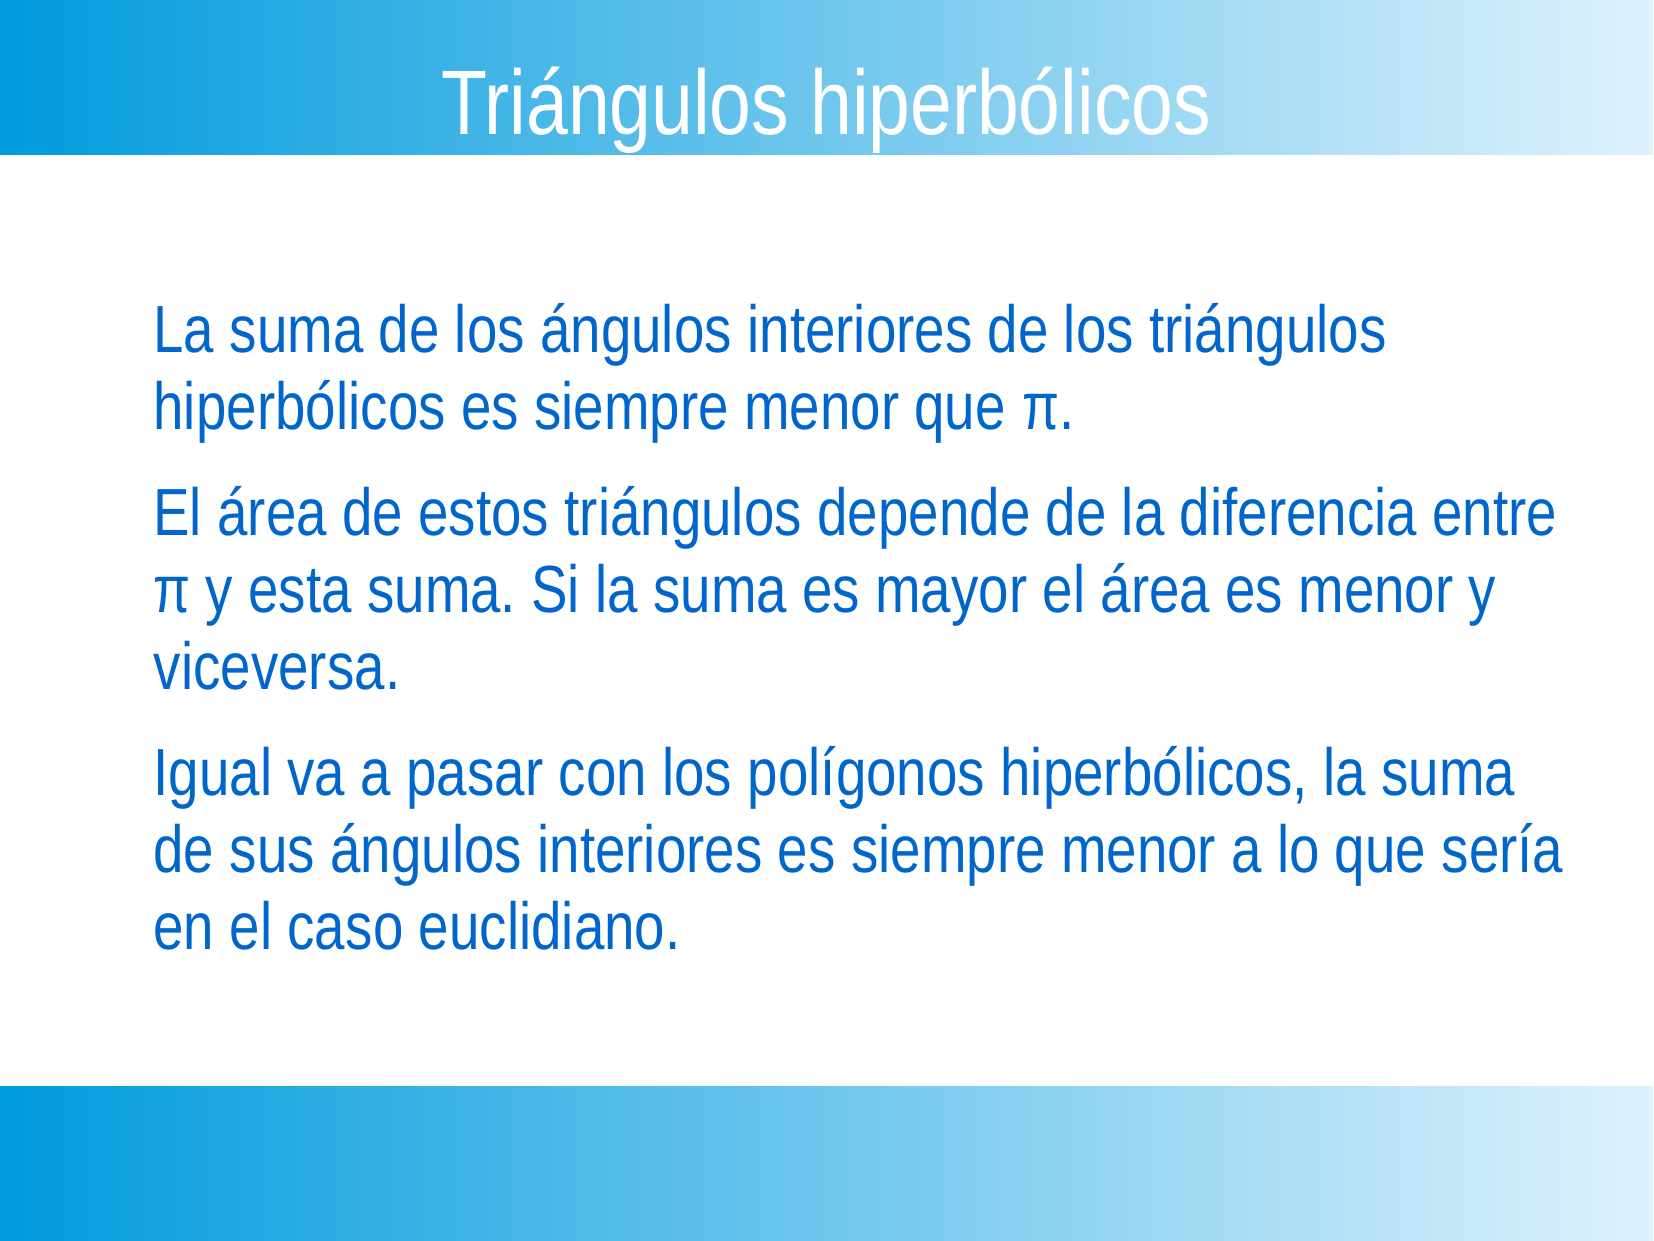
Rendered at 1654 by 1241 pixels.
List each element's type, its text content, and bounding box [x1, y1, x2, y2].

list La suma de los ángulos interiores de los triángulos hiperbólicos es siempre menor que π. El área de estos triángulos depende de la diferencia entre π y esta suma. Si la suma es mayor el área es menor y viceversa. Igual va a pasar con los polígonos hiperbólicos, la suma de sus ángulos interiores es siempre menor a lo que sería en el caso euclidiano. [82, 290, 1571, 1010]
title Triángulos hiperbólicos [82, 49, 1571, 155]
